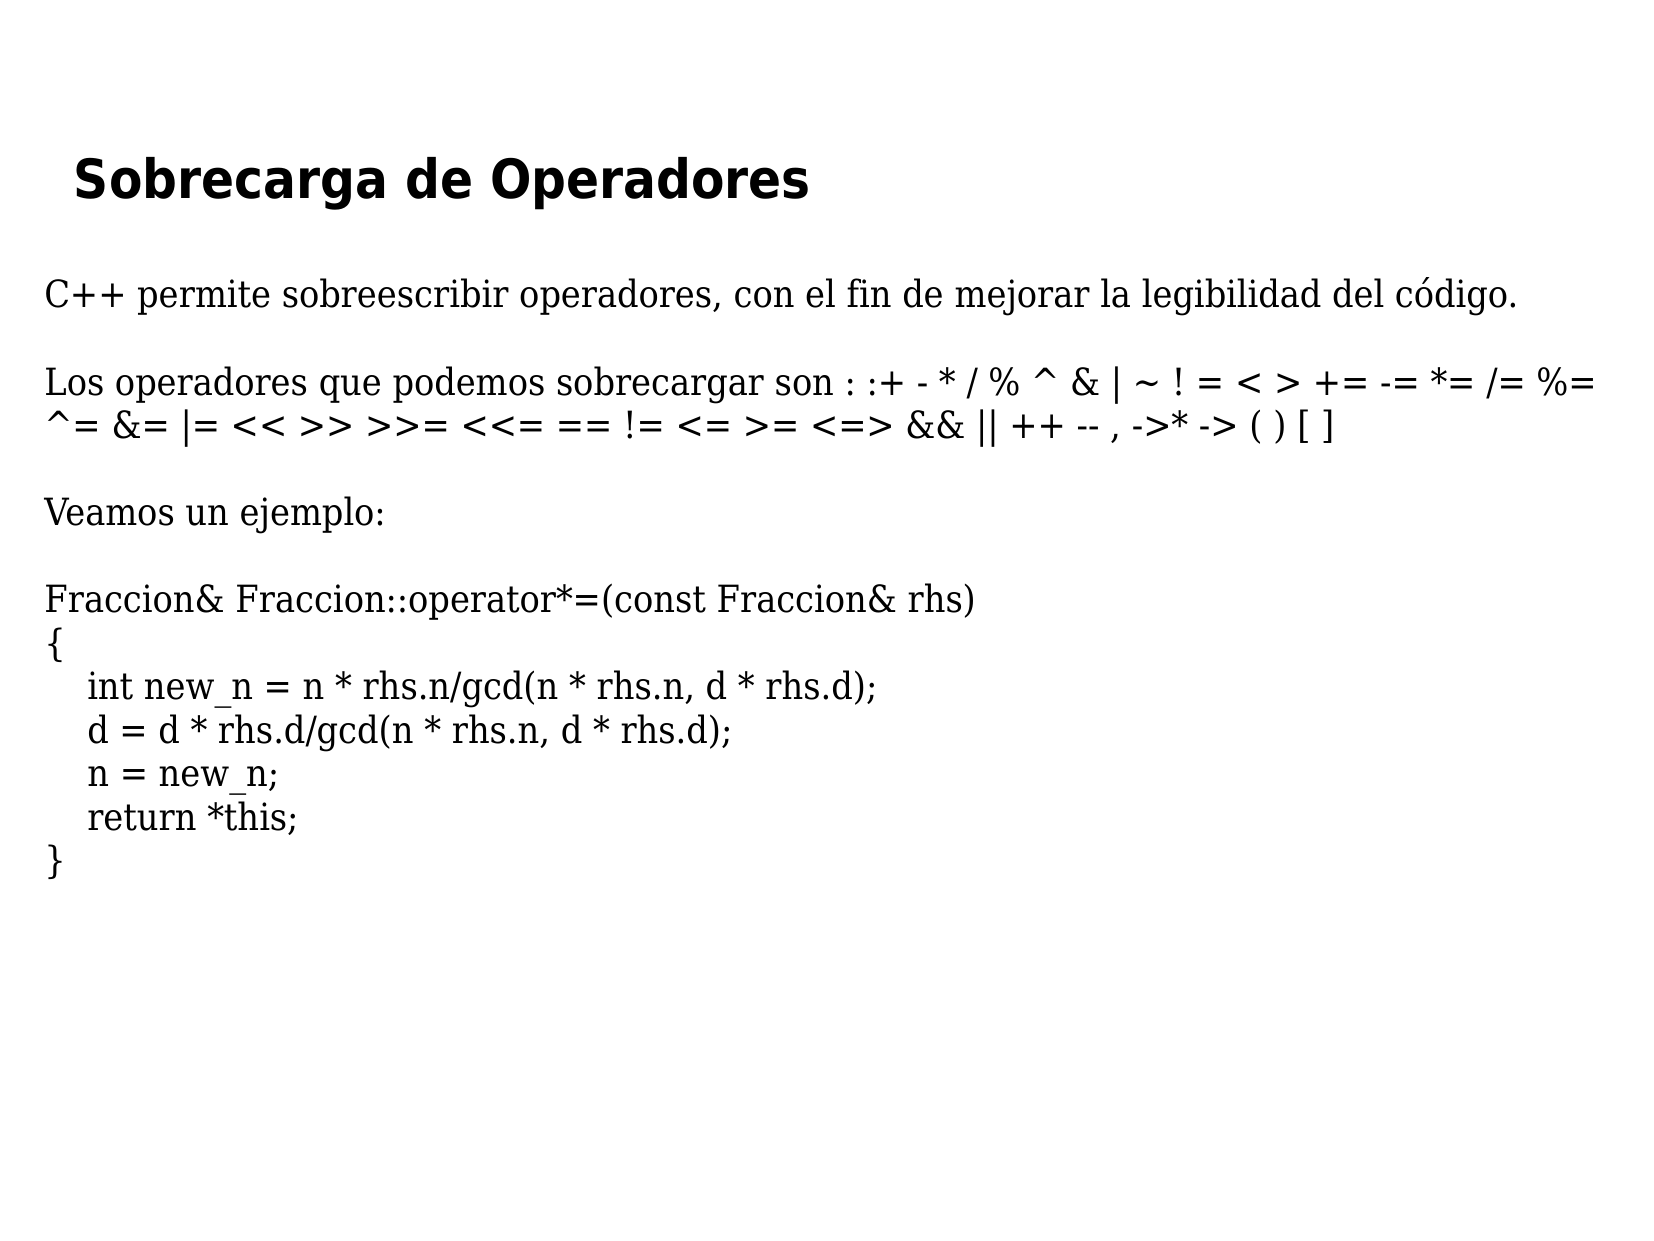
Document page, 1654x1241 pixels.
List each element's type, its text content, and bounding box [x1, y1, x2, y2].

text_box C++ permite sobreescribir operadores, con el fin de mejorar la legibilidad del código. Los operadores que podemos sobrecargar son : :+ - * / % ^ & | ~ ! = < > += -= *= /= %= ^= &= |= << >> >>= <<= == != <= >= <=> && || ++ -- , ->* -> ( ) [ ] Veamos un ejemplo: Fraccion& Fraccion::operator*=(const Fraccion& rhs) { int new_n = n * rhs.n/gcd(n * rhs.n, d * rhs.d); d = d * rhs.d/gcd(n * rhs.n, d * rhs.d); n = new_n; return *this; } [29, 265, 1654, 1034]
text_box Sobrecarga de Operadores [59, 140, 1654, 219]
